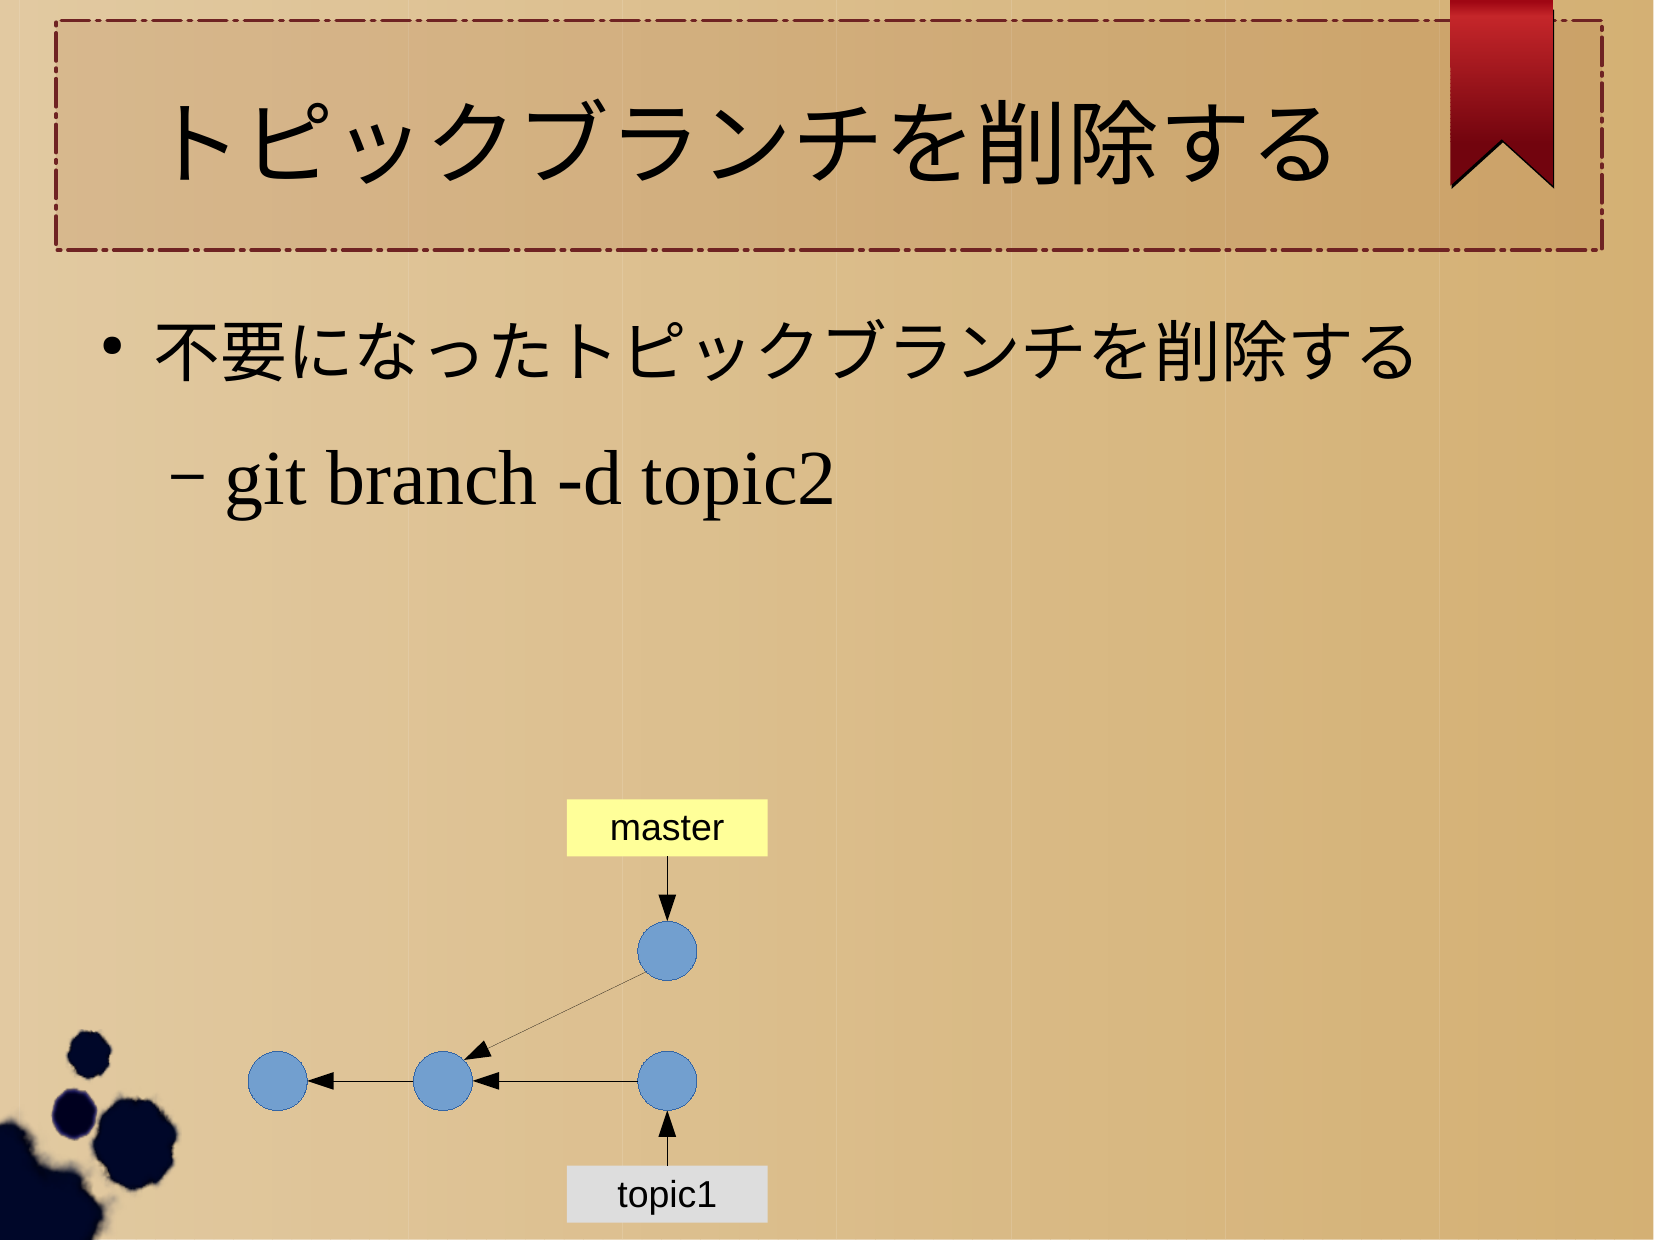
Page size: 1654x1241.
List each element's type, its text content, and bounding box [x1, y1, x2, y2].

title トピックブランチを削除する [82, 47, 1412, 229]
text_box [248, 1051, 308, 1111]
text_box [637, 921, 697, 981]
list 不要になったトピックブランチを削除する git branch -d topic2 [82, 299, 1571, 1019]
text_box [413, 1051, 473, 1111]
text_box topic1 [566, 1165, 768, 1223]
text_box [637, 1051, 697, 1111]
text_box master [566, 799, 768, 857]
